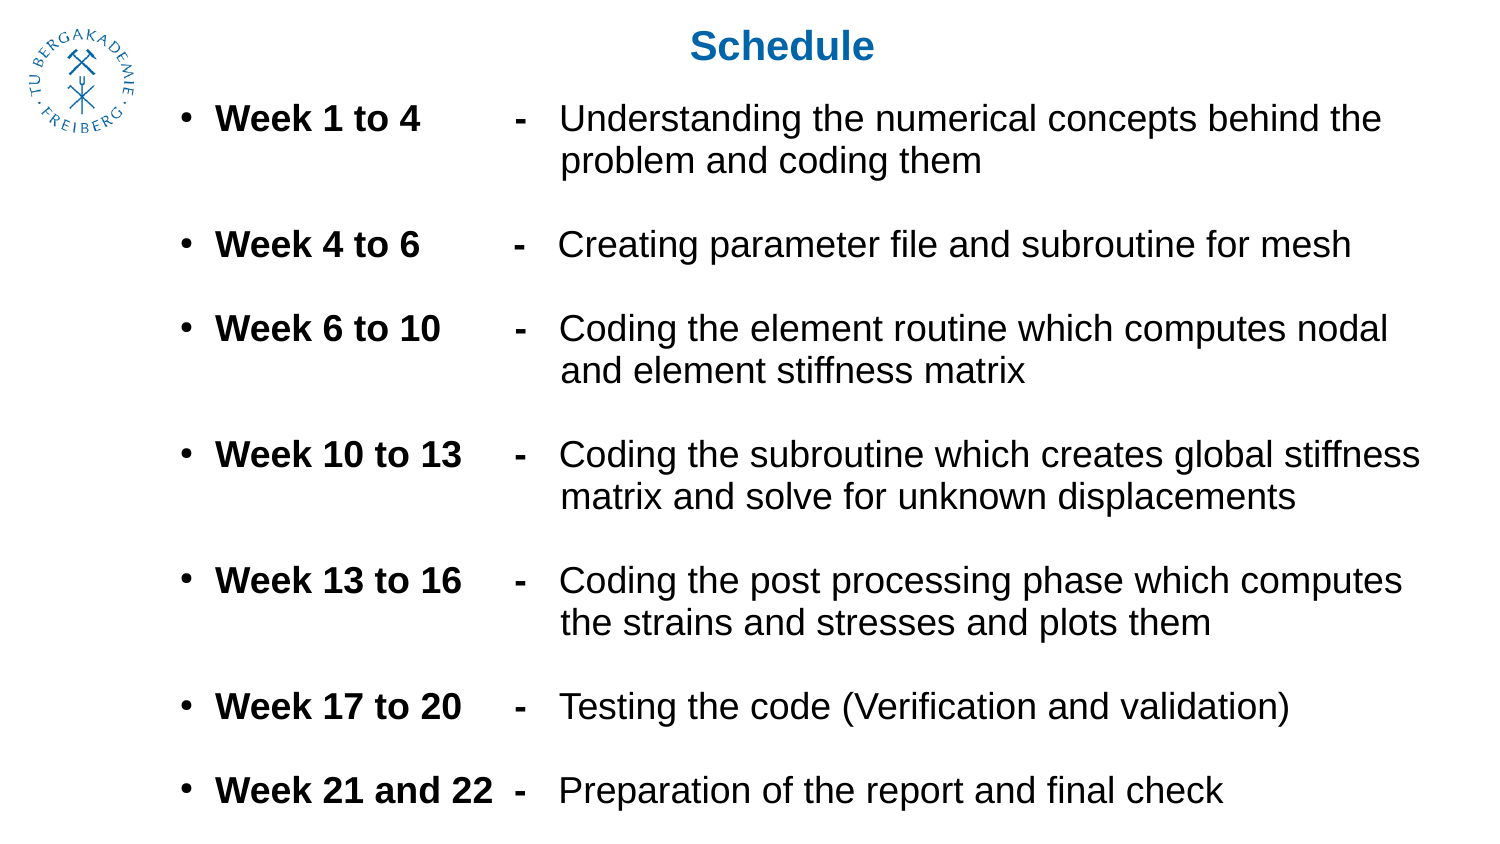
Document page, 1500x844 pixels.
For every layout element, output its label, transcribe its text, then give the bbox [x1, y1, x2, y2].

text_box Week 1 to 4 - Understanding the numerical concepts behind the problem and coding them Week 4 to 6 - Creating parameter file and subroutine for mesh Week 6 to 10 - Coding the element routine which computes nodal and element stiffness matrix Week 10 to 13 - Coding the subroutine which creates global stiffness matrix and solve for unknown displacements Week 13 to 16 - Coding the post processing phase which computes the strains and stresses and plots them Week 17 to 20 - Testing the code (Verification and validation) Week 21 and 22 - Preparation of the report and final check [165, 90, 1456, 819]
picture [29, 29, 134, 133]
text_box Schedule [675, 15, 901, 90]
